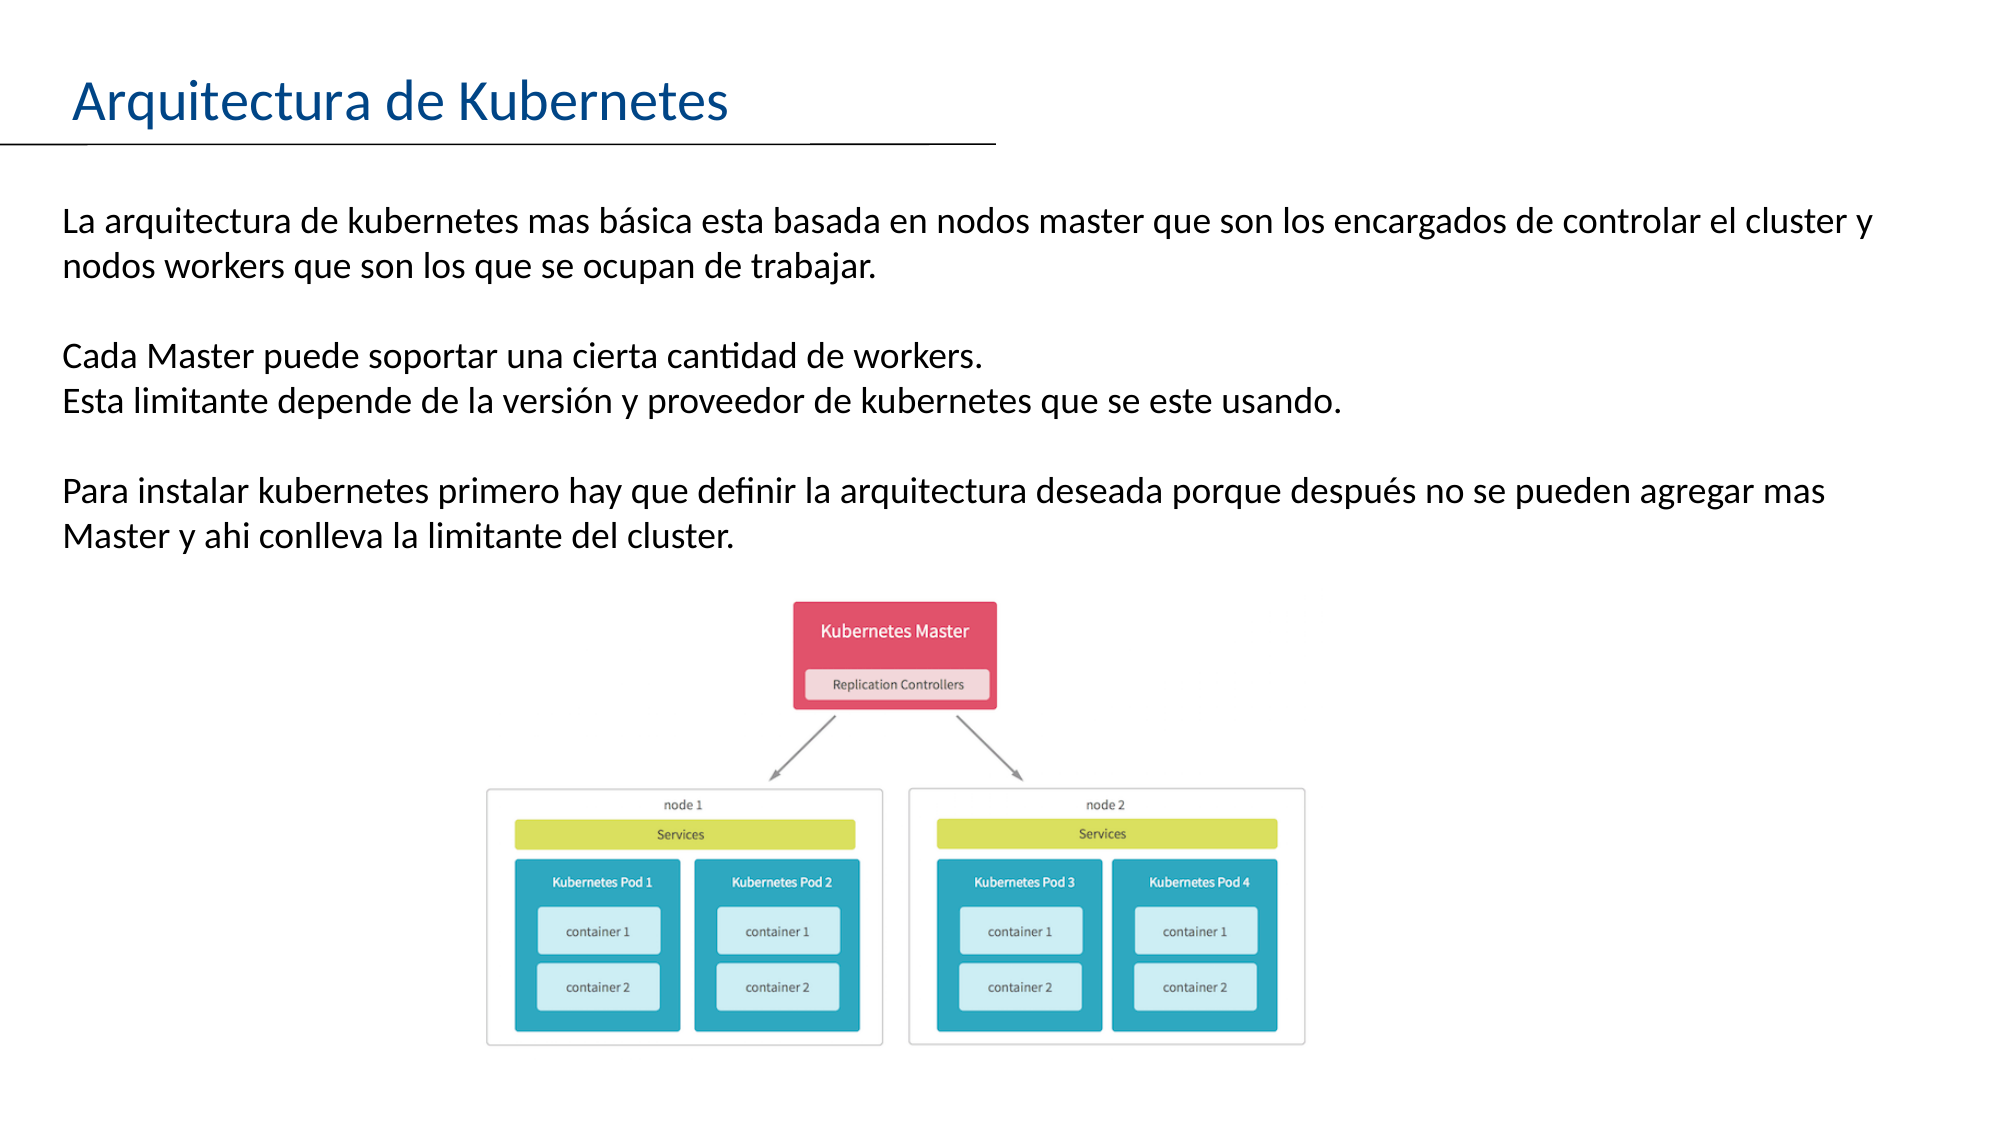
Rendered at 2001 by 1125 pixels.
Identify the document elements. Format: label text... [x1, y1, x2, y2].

text_box La arquitectura de kubernetes mas básica esta basada en nodos master que son los encargados de controlar el cluster y nodos workers que son los que se ocupan de trabajar. Cada Master puede soportar una cierta cantidad de workers. Esta limitante depende de la versión y proveedor de kubernetes que se este usando. Para instalar kubernetes primero hay que definir la arquitectura deseada porque después no se pueden agregar mas Master y ahi conlleva la limitante del cluster. [47, 189, 1941, 699]
text_box Arquitectura de Kubernetes [57, 54, 1509, 141]
picture [460, 578, 1335, 1073]
